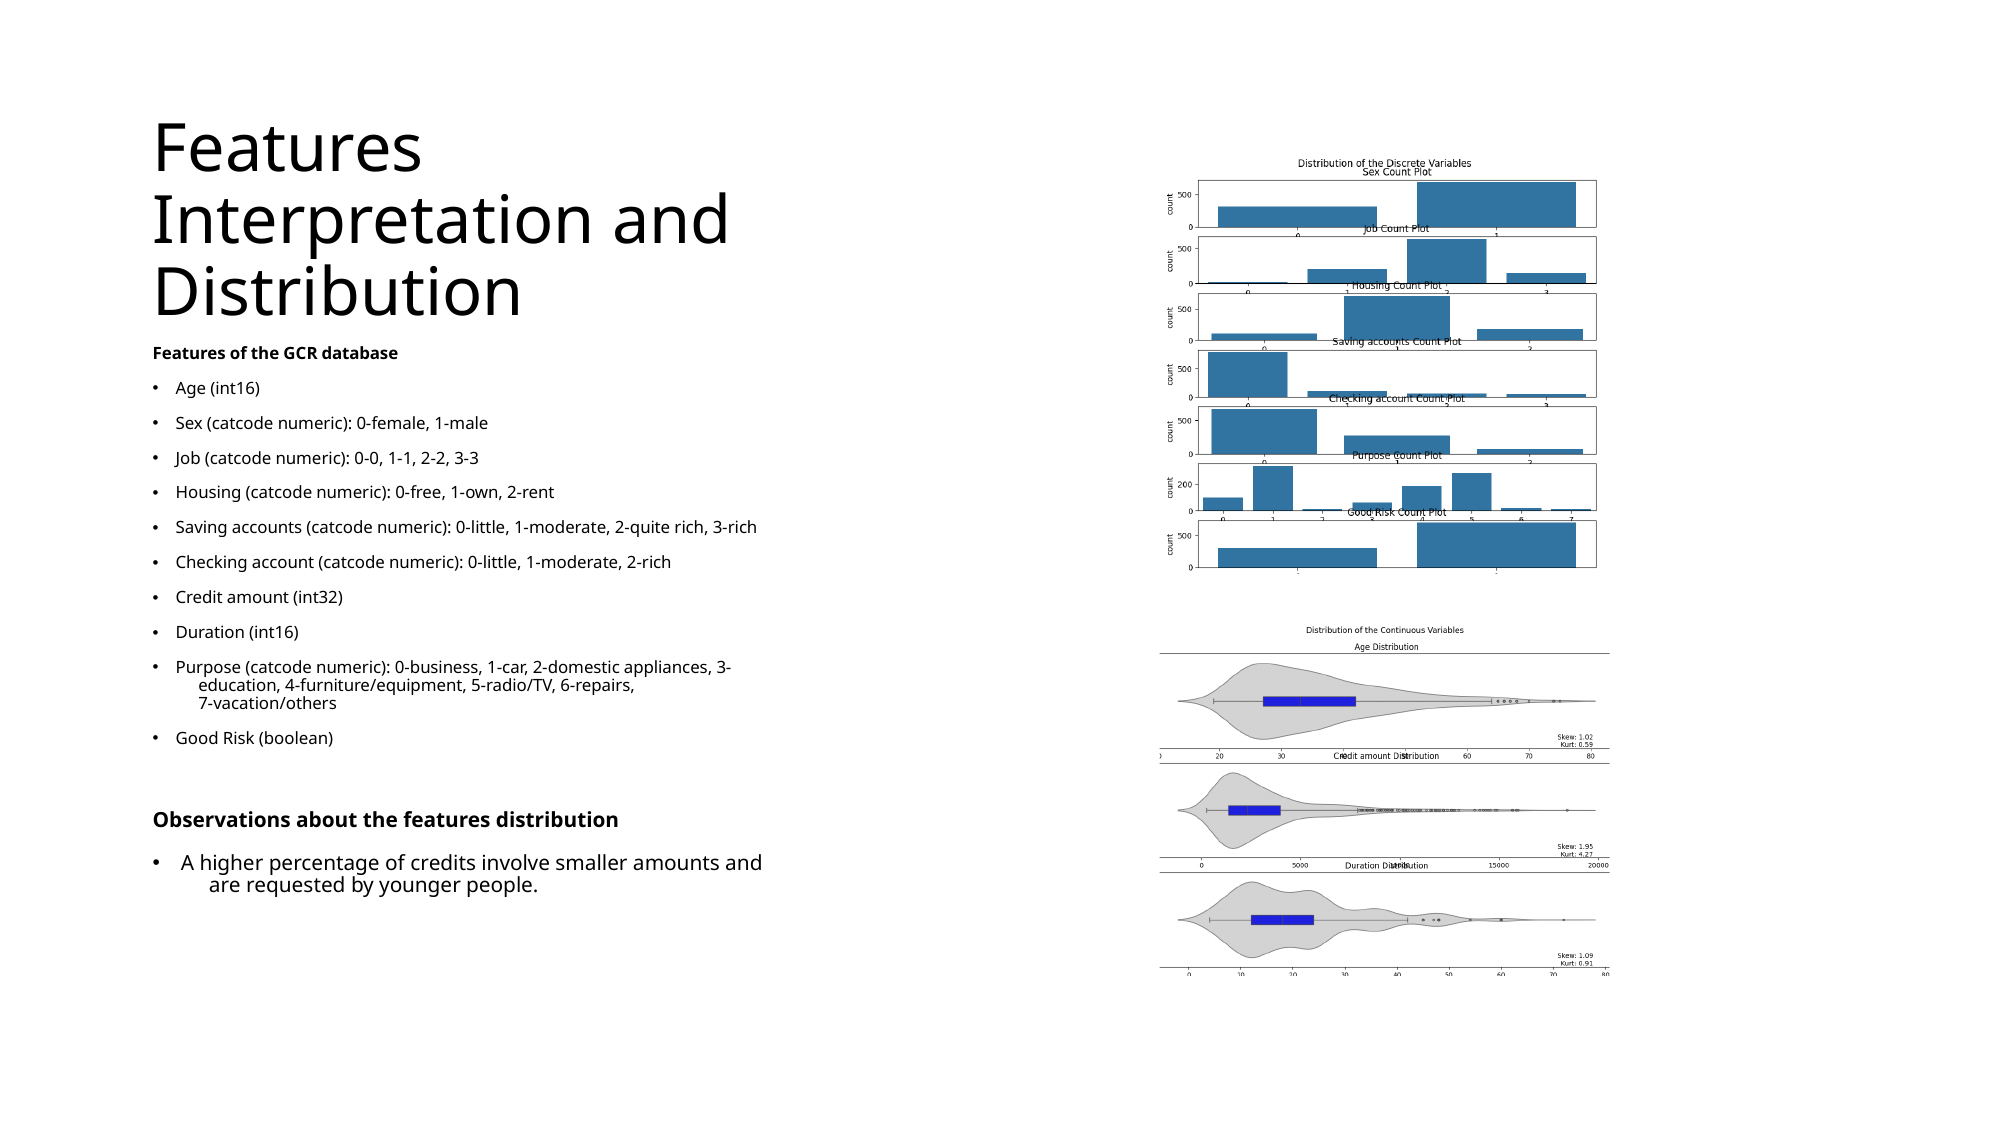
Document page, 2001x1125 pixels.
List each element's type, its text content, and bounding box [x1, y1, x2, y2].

picture [1115, 149, 1654, 575]
picture [1159, 619, 1610, 976]
text_box Observations about the features distribution A higher percentage of credits involve smaller amounts and are requested by younger people. [137, 801, 783, 976]
list Features of the GCR database Age (int16) Sex (catcode numeric): 0-female, 1-male Job (catcode numeric): 0-0, 1-1, 2-2, 3-3 Housing (catcode numeric): 0-free, 1-own, 2-rent Saving accounts (catcode numeric): 0-little, 1-moderate, 2-quite rich, 3-rich Checking account (catcode numeric): 0-little, 1-moderate, 2-rich Credit amount (int32) Duration (int16) Purpose (catcode numeric): 0-business, 1-car, 2-domestic appliances, 3-education, 4-furniture/equipment, 5-radio/TV, 6-repairs, 7-vacation/others Good Risk (boolean) [137, 337, 783, 763]
title Features Interpretation and Distribution [137, 75, 783, 337]
